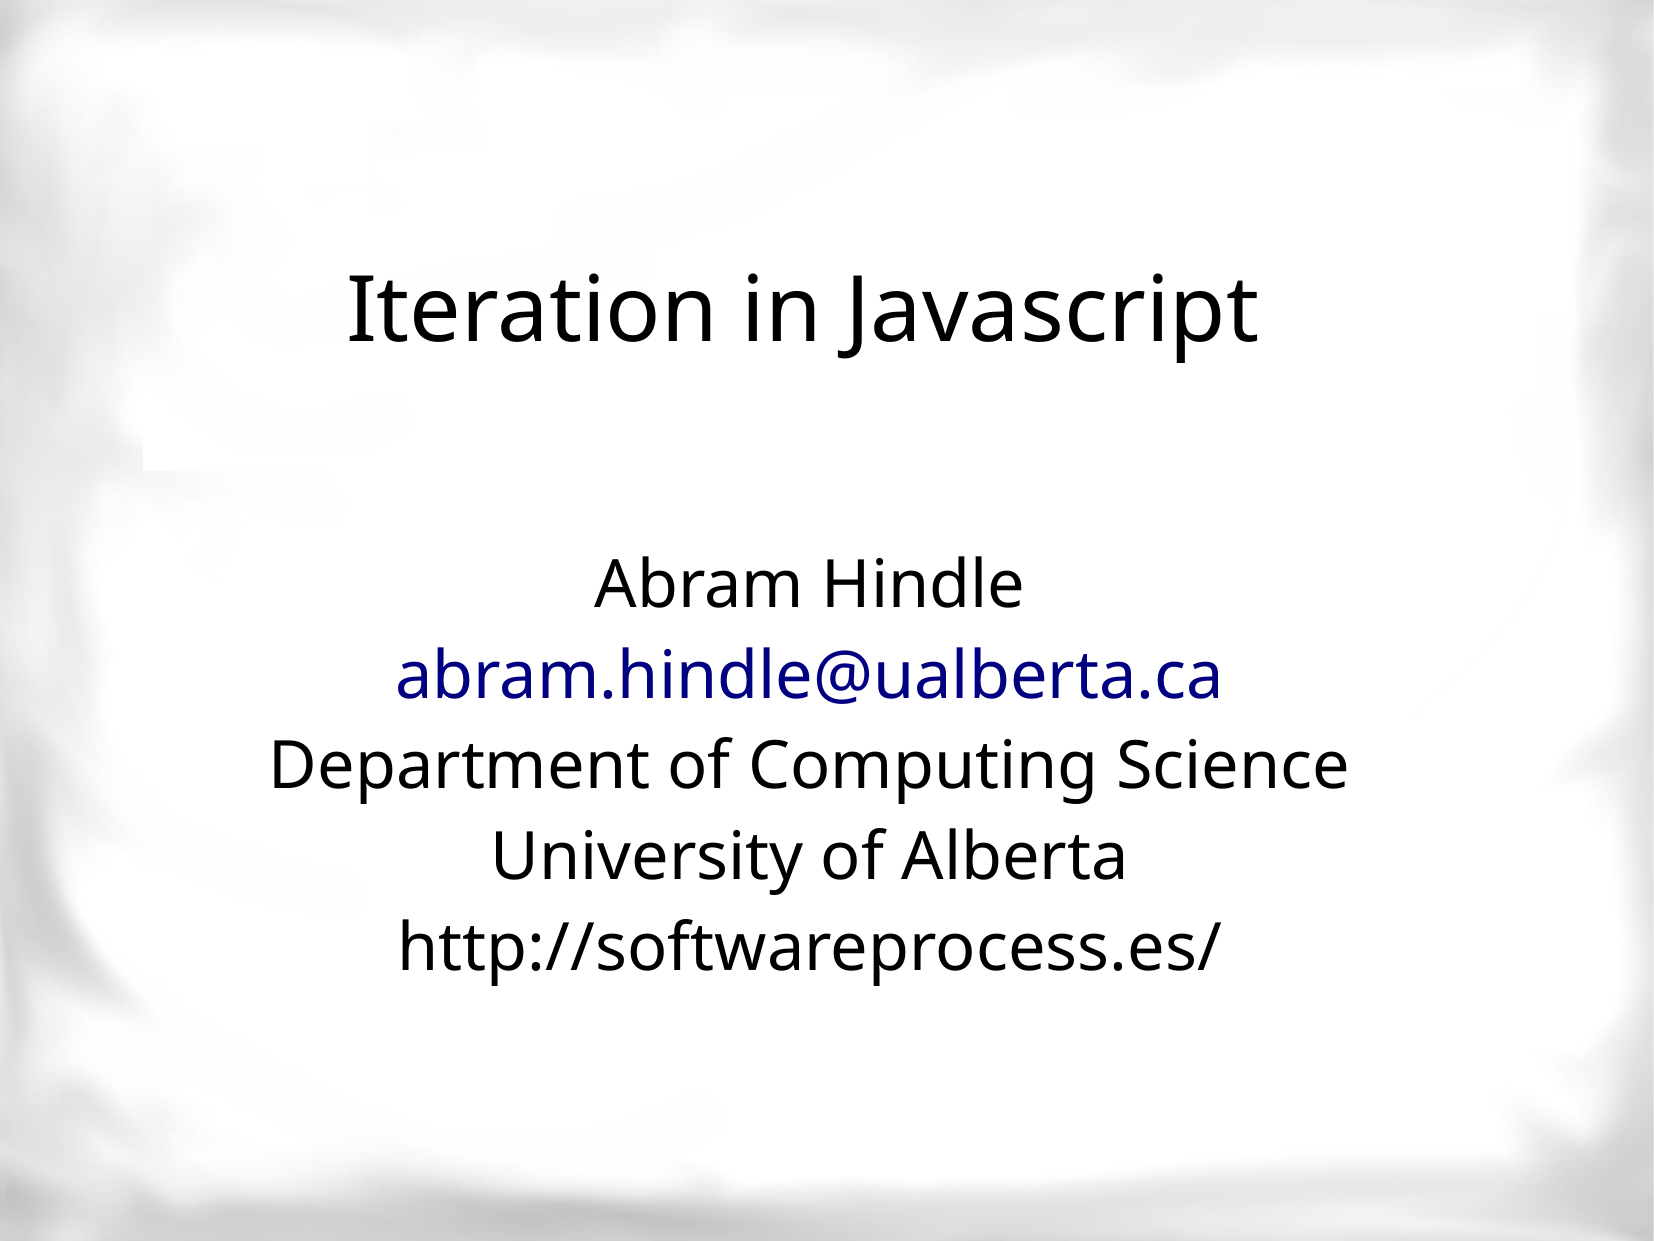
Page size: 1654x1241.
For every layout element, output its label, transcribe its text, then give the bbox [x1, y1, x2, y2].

subtitle Abram Hindle abram.hindle@ualberta.ca Department of Computing Science University of Alberta http://softwareprocess.es/ [82, 448, 1538, 1169]
title Iteration in Javascript [59, 202, 1548, 410]
picture [0, 0, 1654, 1241]
